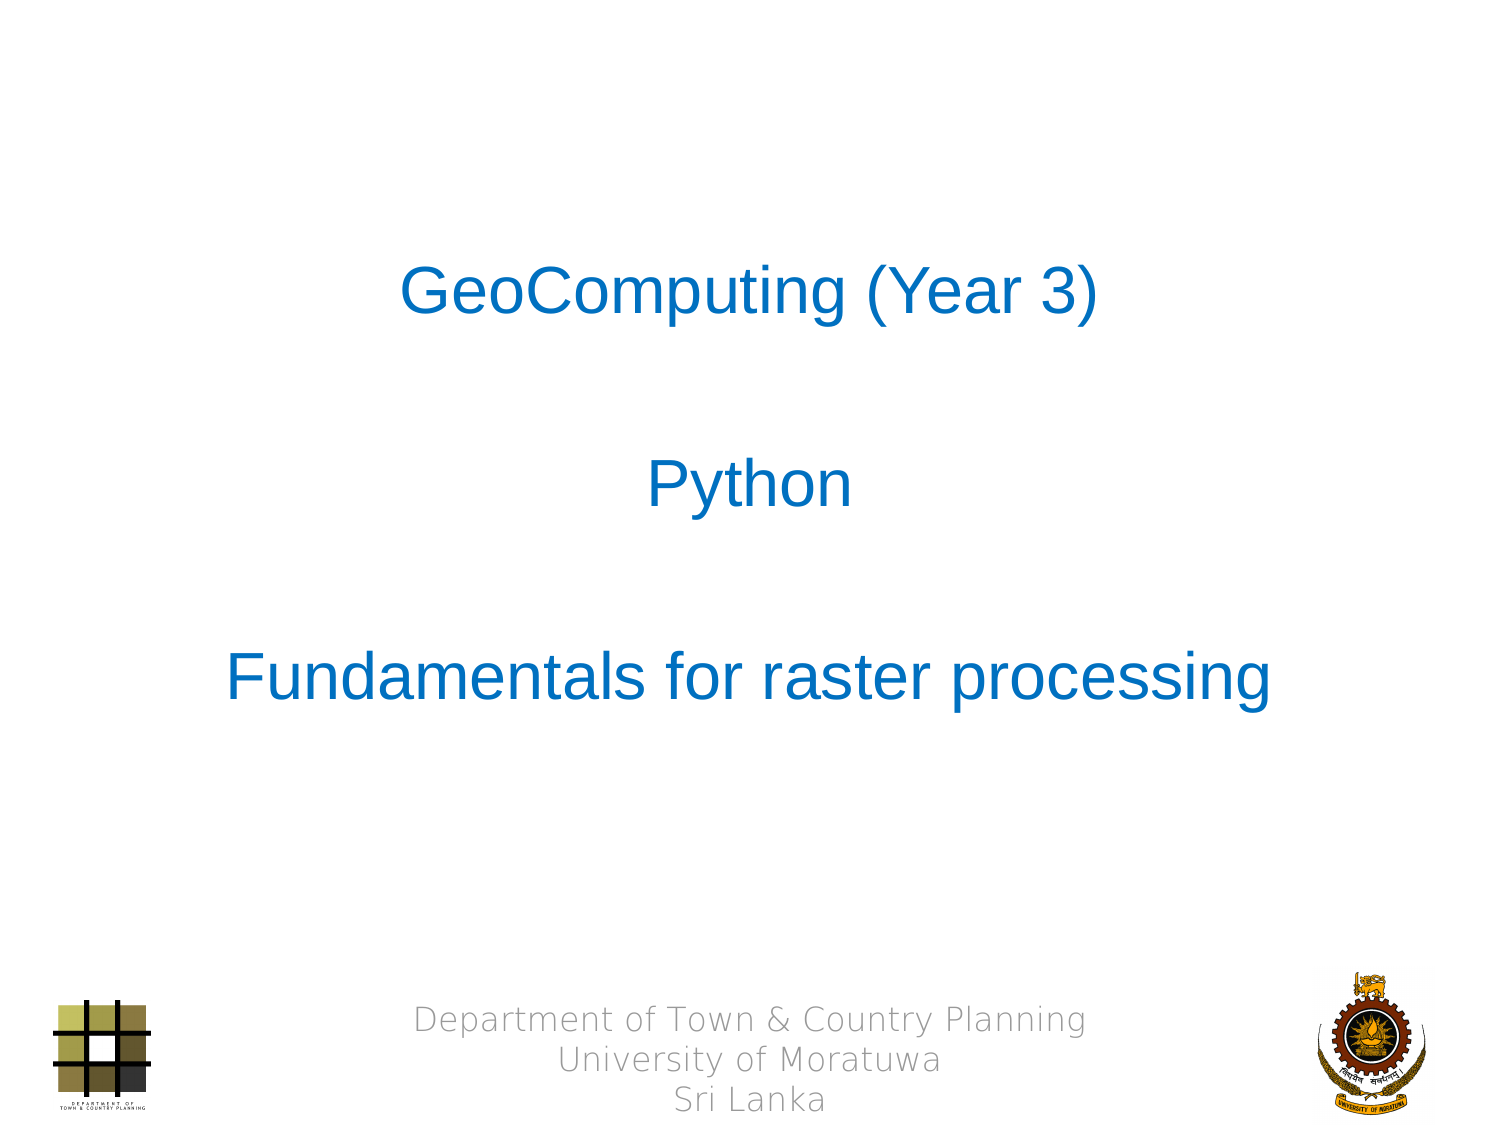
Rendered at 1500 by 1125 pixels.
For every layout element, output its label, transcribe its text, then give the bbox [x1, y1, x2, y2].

picture [1312, 966, 1435, 1125]
subtitle GeoComputing (Year 3) Python Fundamentals for raster processing [75, 45, 1426, 915]
picture [53, 1000, 151, 1110]
